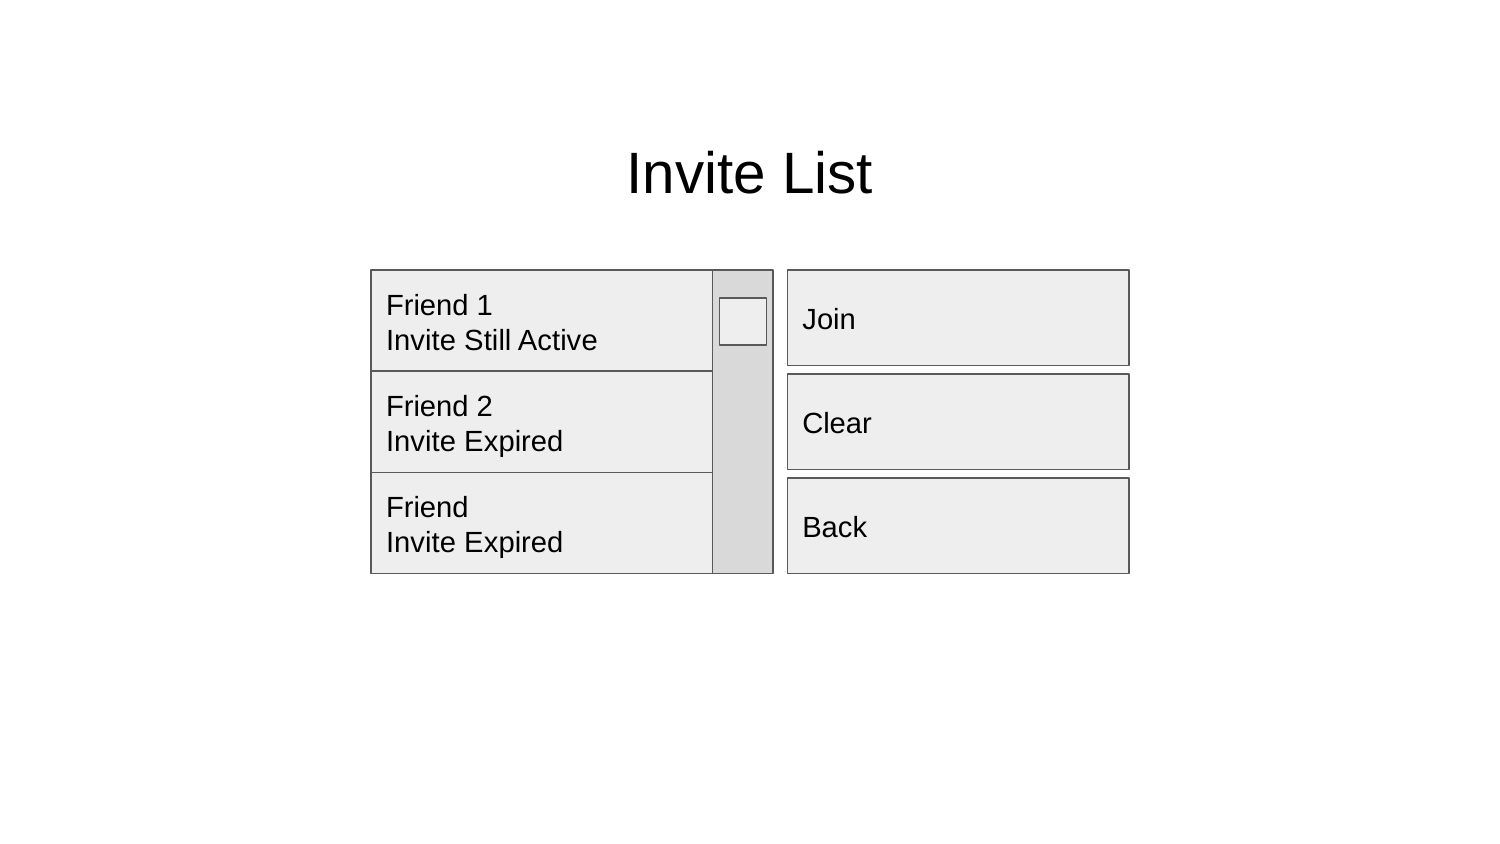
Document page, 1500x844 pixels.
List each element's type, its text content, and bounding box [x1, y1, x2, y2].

title Invite List [51, 120, 1449, 215]
text_box Friend 1 Invite Still Active [371, 270, 712, 371]
text_box Clear [787, 374, 1129, 470]
text_box Friend 2 Invite Expired [371, 371, 712, 472]
text_box Friend Invite Expired [371, 472, 712, 574]
text_box Join [787, 270, 1129, 366]
text_box Back [787, 478, 1129, 574]
text_box [712, 270, 774, 574]
